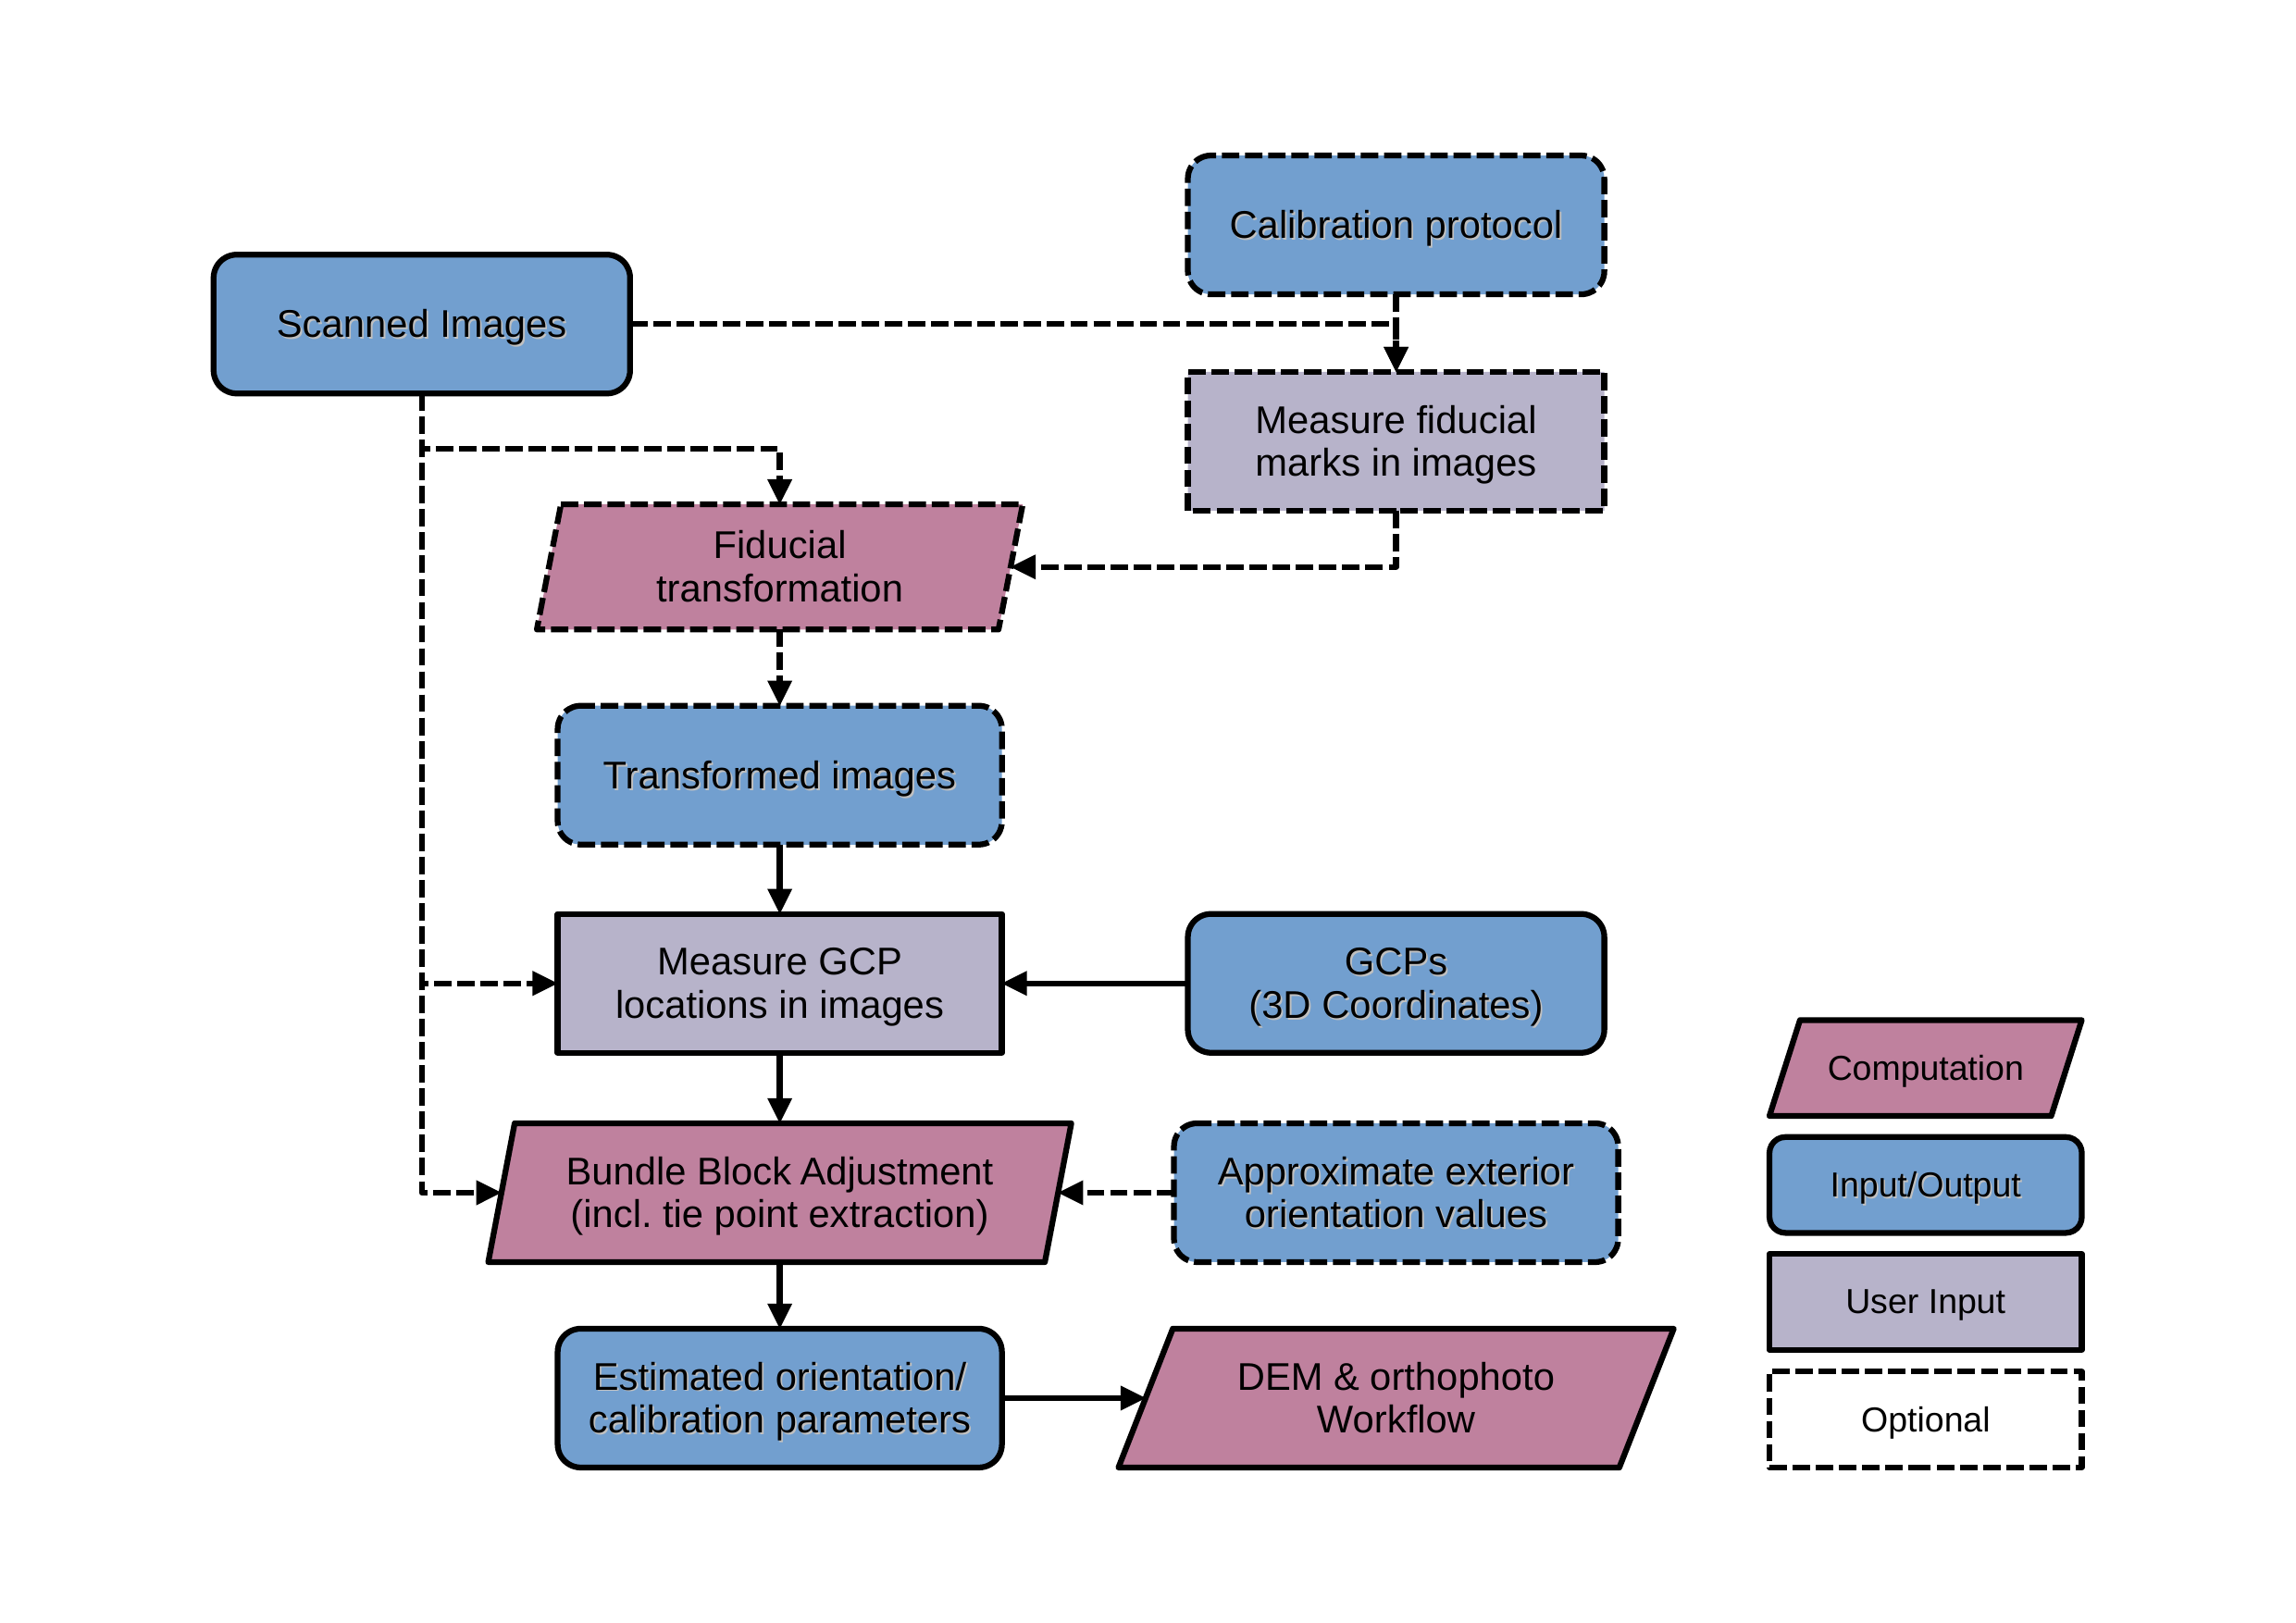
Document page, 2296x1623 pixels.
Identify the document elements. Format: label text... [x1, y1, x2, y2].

text_box User Input [1769, 1254, 2082, 1350]
text_box Bundle Block Adjustment (incl. tie point extraction) [488, 1122, 1072, 1262]
text_box Scanned Images [213, 254, 630, 394]
text_box Transformed images [557, 705, 1002, 845]
text_box Measure fiducial marks in images [1187, 371, 1605, 511]
text_box Fiducial transformation [537, 503, 1024, 630]
text_box GCPs (3D Coordinates) [1187, 913, 1605, 1053]
text_box Input/Output [1769, 1136, 2082, 1233]
text_box Computation [1769, 1020, 2082, 1117]
text_box Approximate exterior orientation values [1173, 1122, 1619, 1262]
text_box Measure GCP locations in images [557, 913, 1002, 1053]
text_box Calibration protocol [1187, 155, 1605, 295]
text_box Estimated orientation/ calibration parameters [557, 1328, 1002, 1468]
text_box DEM & orthophoto Workflow [1118, 1328, 1674, 1468]
text_box Optional [1769, 1371, 2082, 1468]
